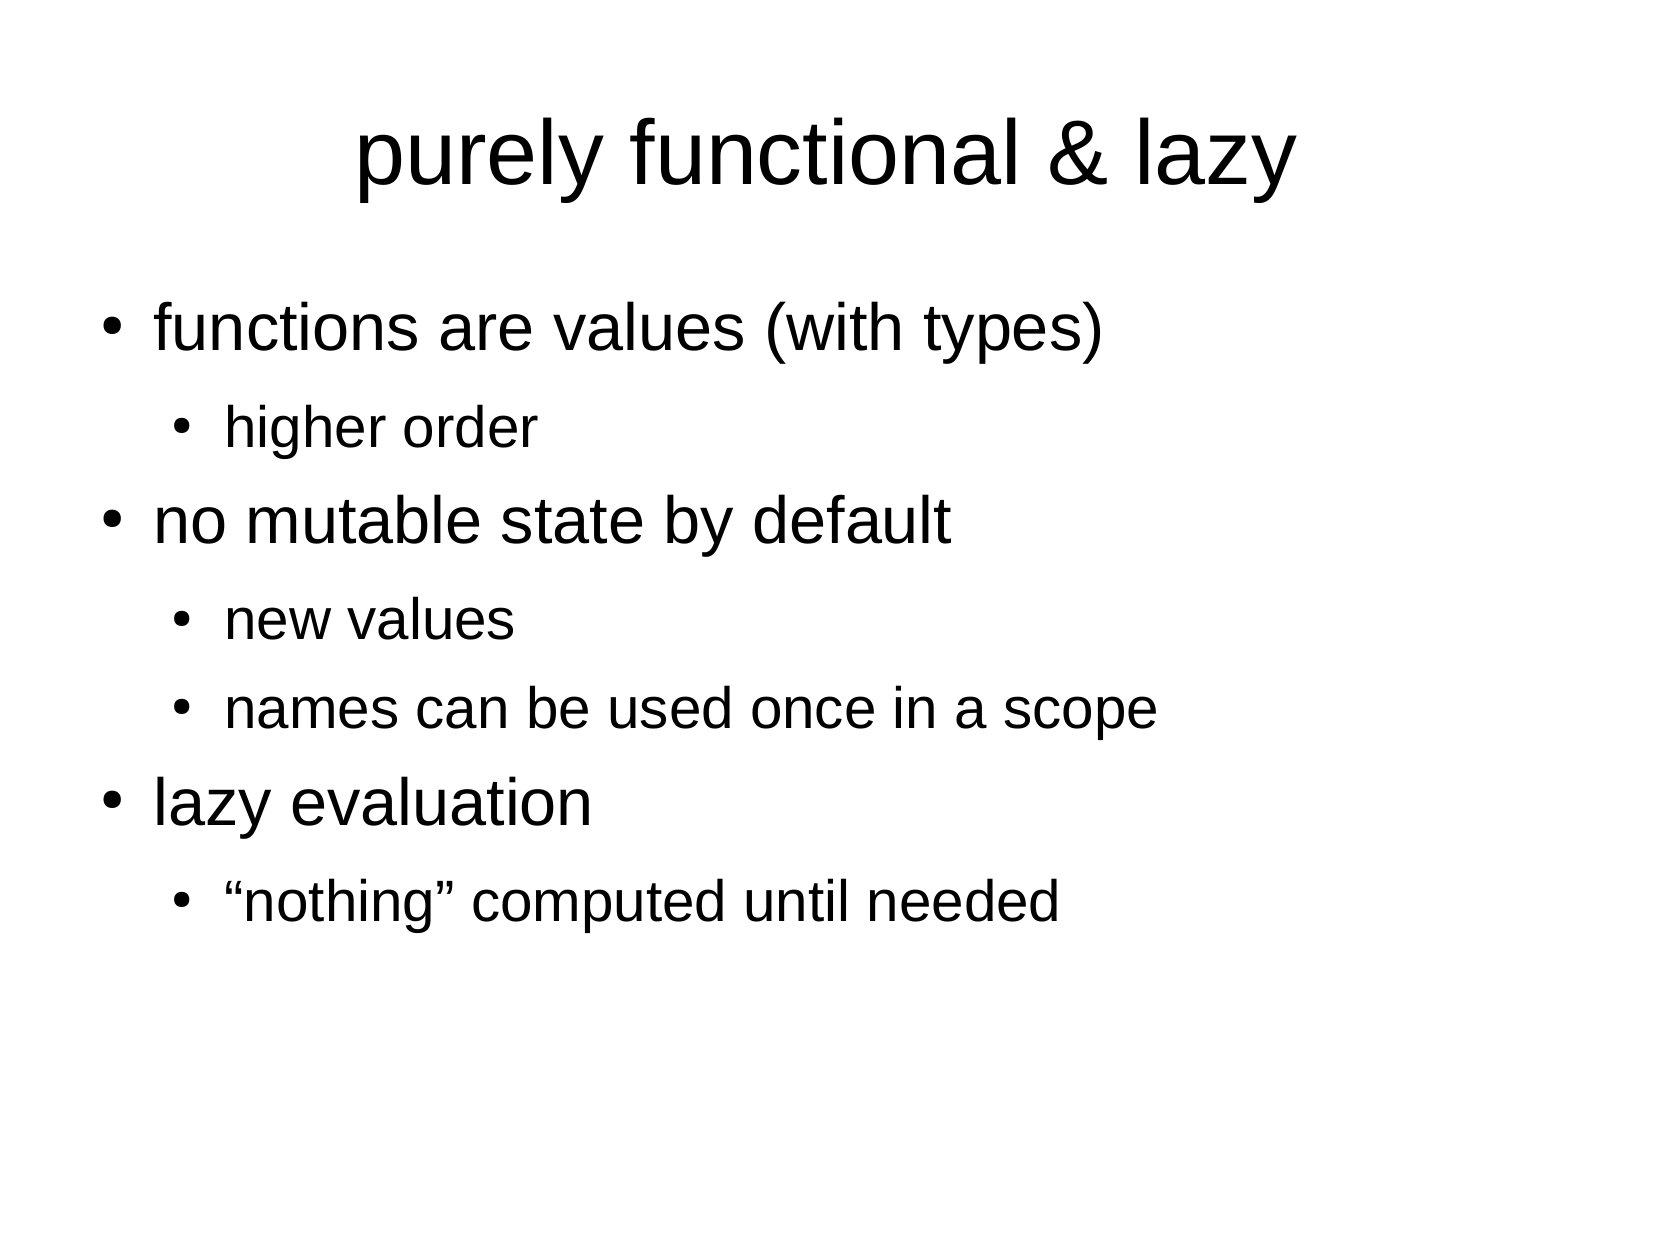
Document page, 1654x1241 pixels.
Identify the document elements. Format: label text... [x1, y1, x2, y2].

list functions are values (with types) higher order no mutable state by default new values names can be used once in a scope lazy evaluation “nothing” computed until needed [82, 290, 1571, 1109]
title purely functional & lazy [82, 49, 1571, 257]
